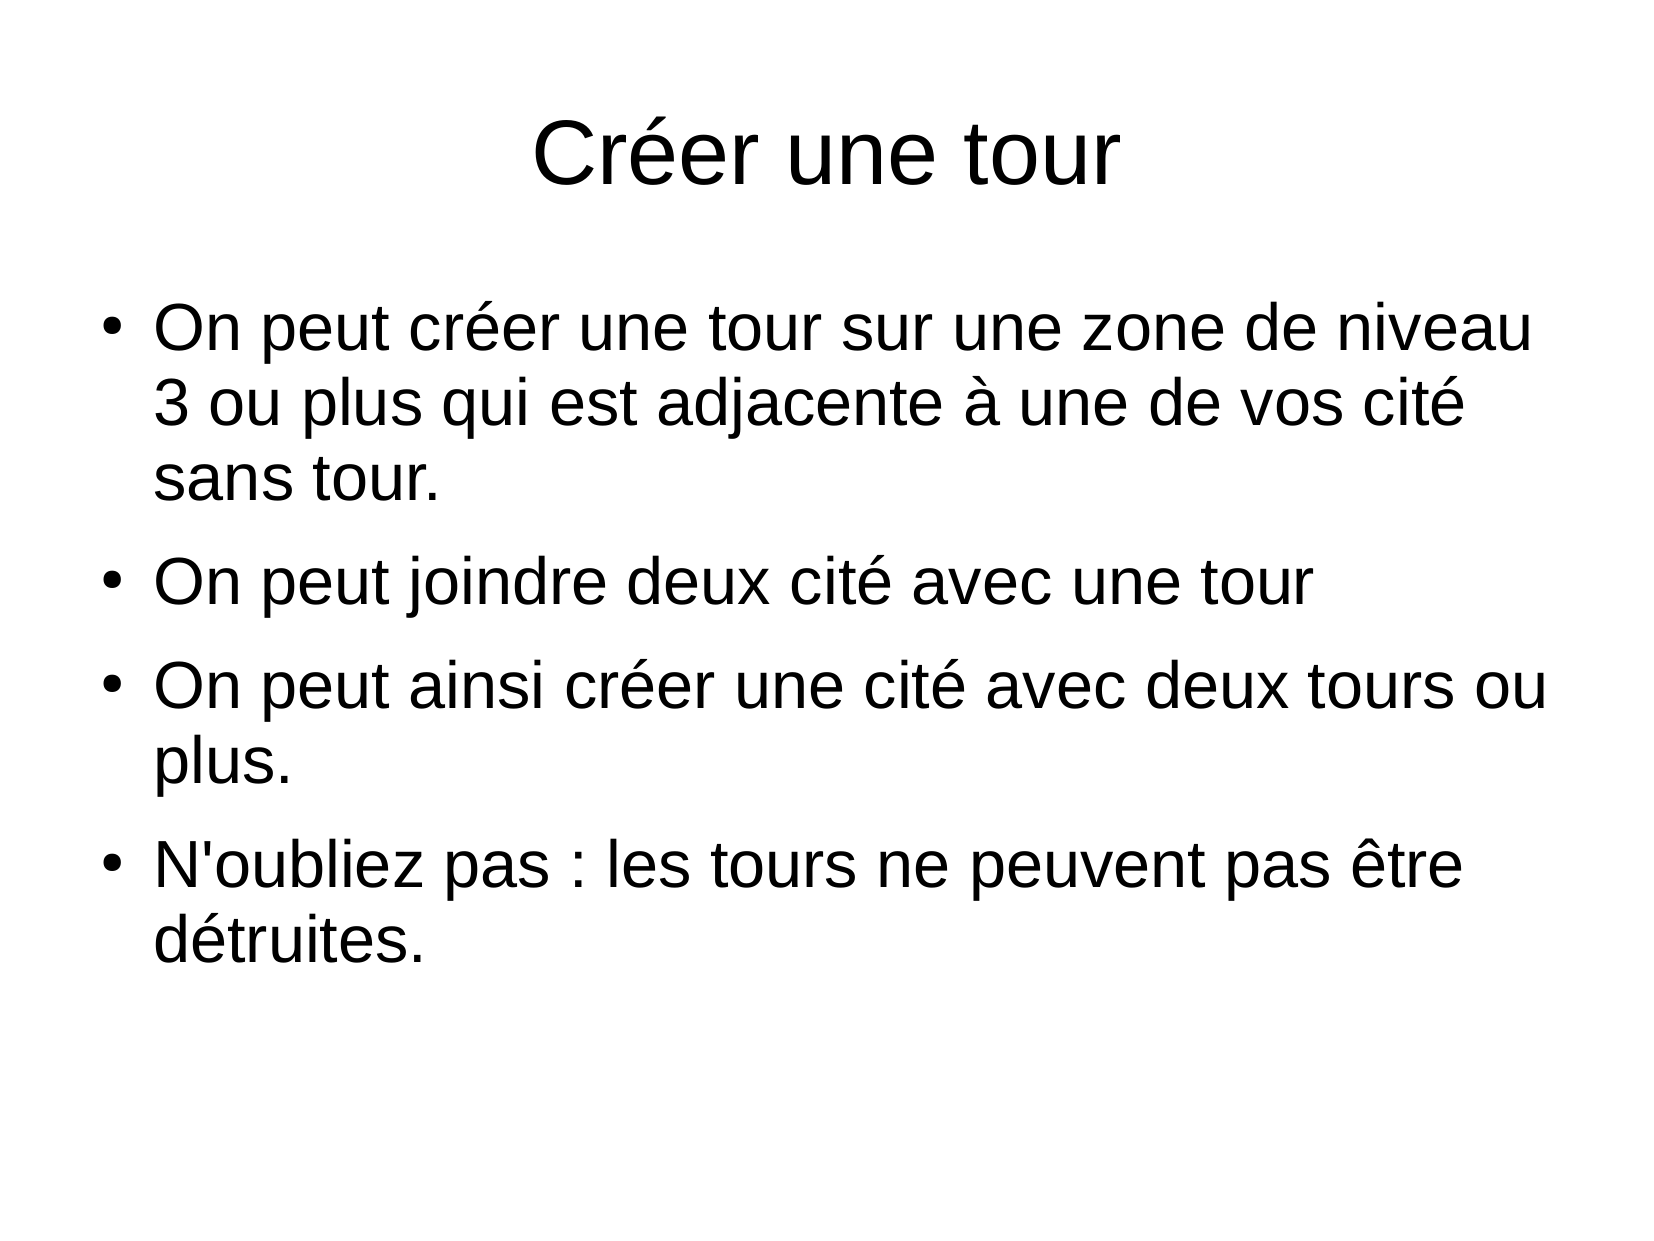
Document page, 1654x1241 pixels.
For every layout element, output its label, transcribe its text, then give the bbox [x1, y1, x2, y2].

title Créer une tour [82, 49, 1571, 257]
list On peut créer une tour sur une zone de niveau 3 ou plus qui est adjacente à une de vos cité sans tour. On peut joindre deux cité avec une tour On peut ainsi créer une cité avec deux tours ou plus. N'oubliez pas : les tours ne peuvent pas être détruites. [82, 290, 1571, 1010]
